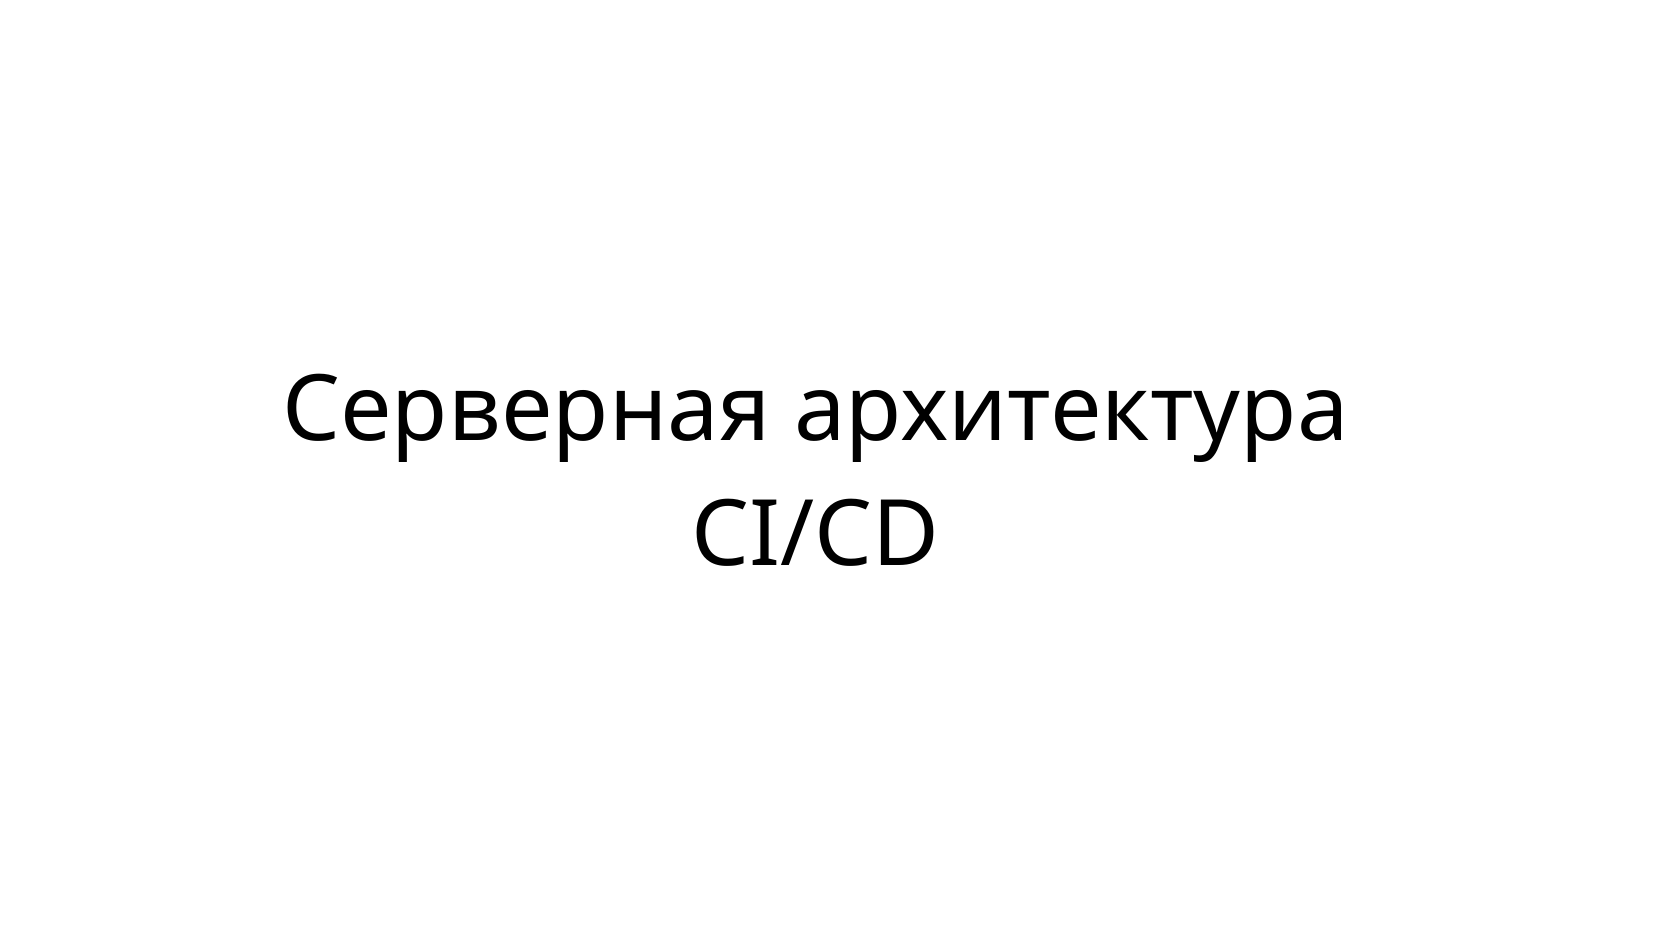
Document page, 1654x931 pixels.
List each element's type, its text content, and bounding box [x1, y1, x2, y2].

title Серверная архитектура CI/CD [71, 355, 1561, 580]
